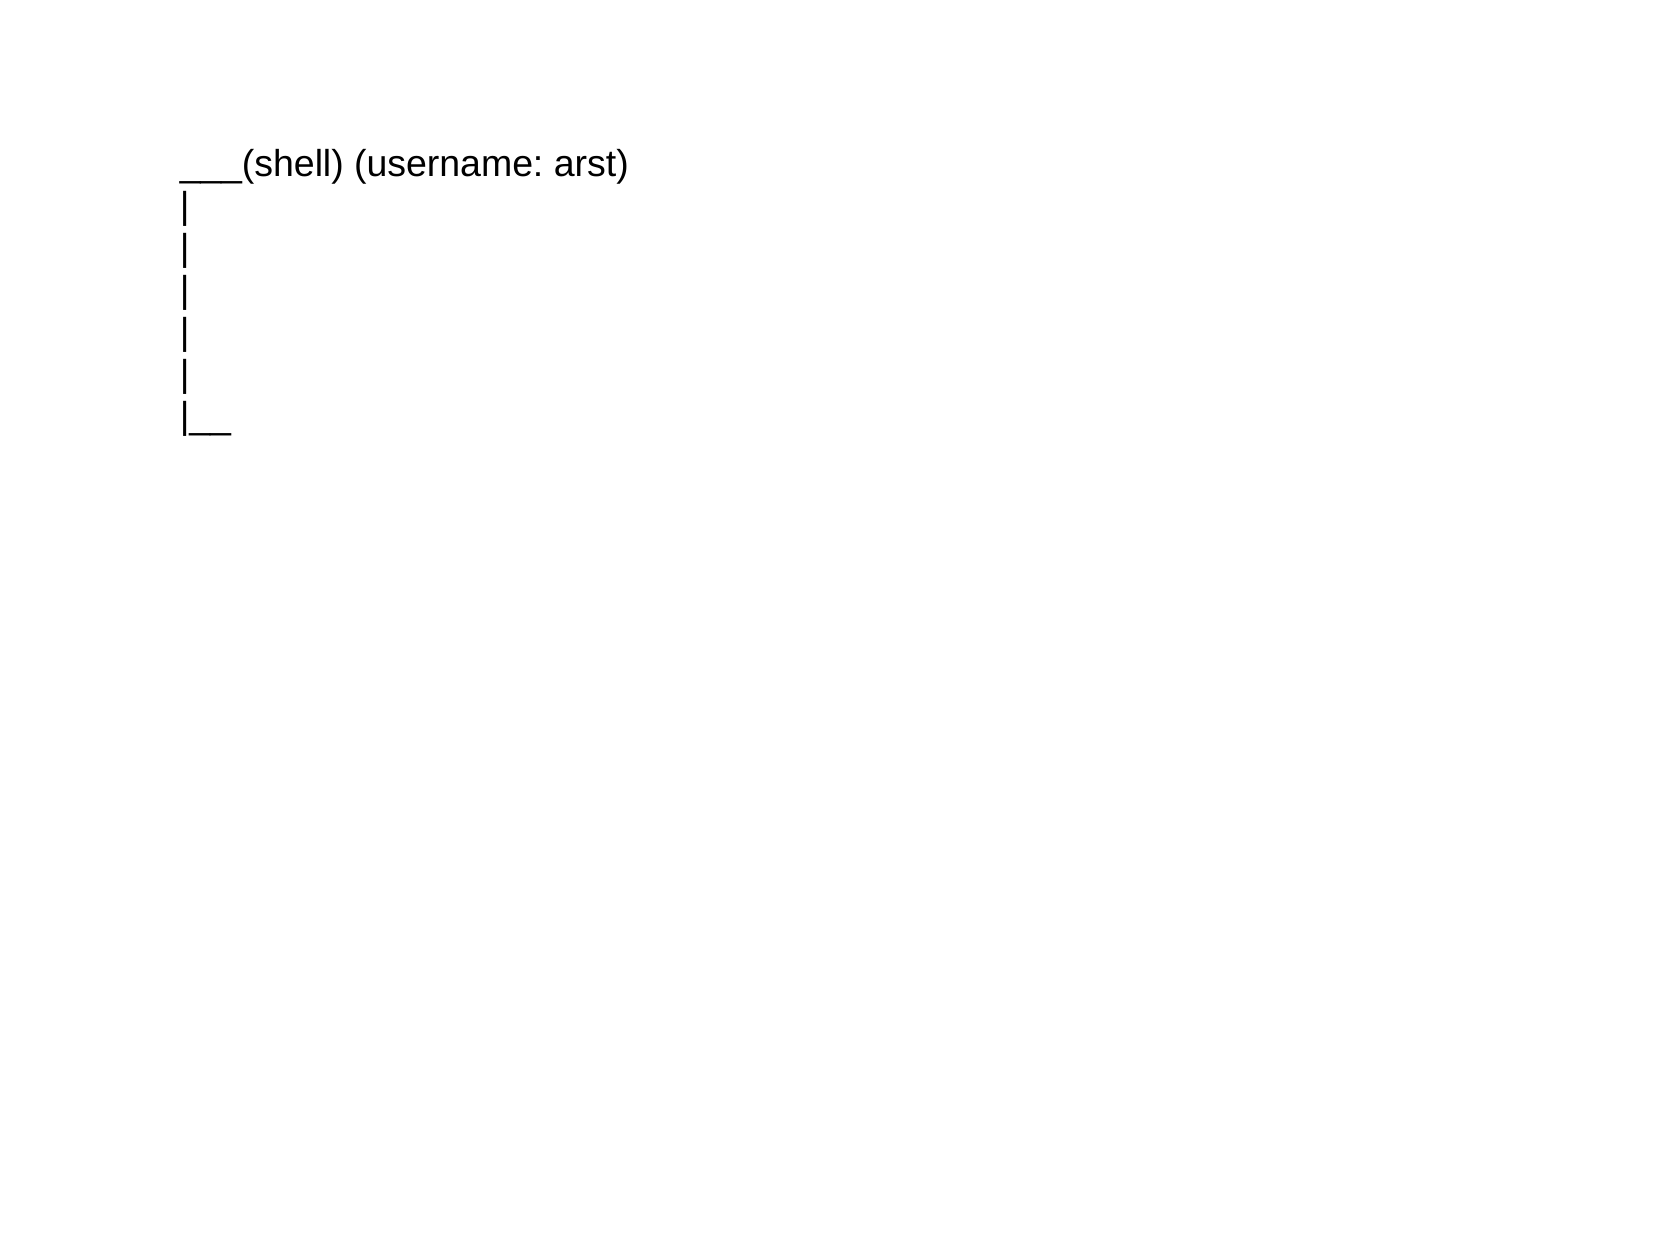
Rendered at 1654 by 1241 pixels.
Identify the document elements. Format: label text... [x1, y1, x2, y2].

text_box ___(shell) (username: arst) | | | | | |__ [165, 135, 1516, 444]
